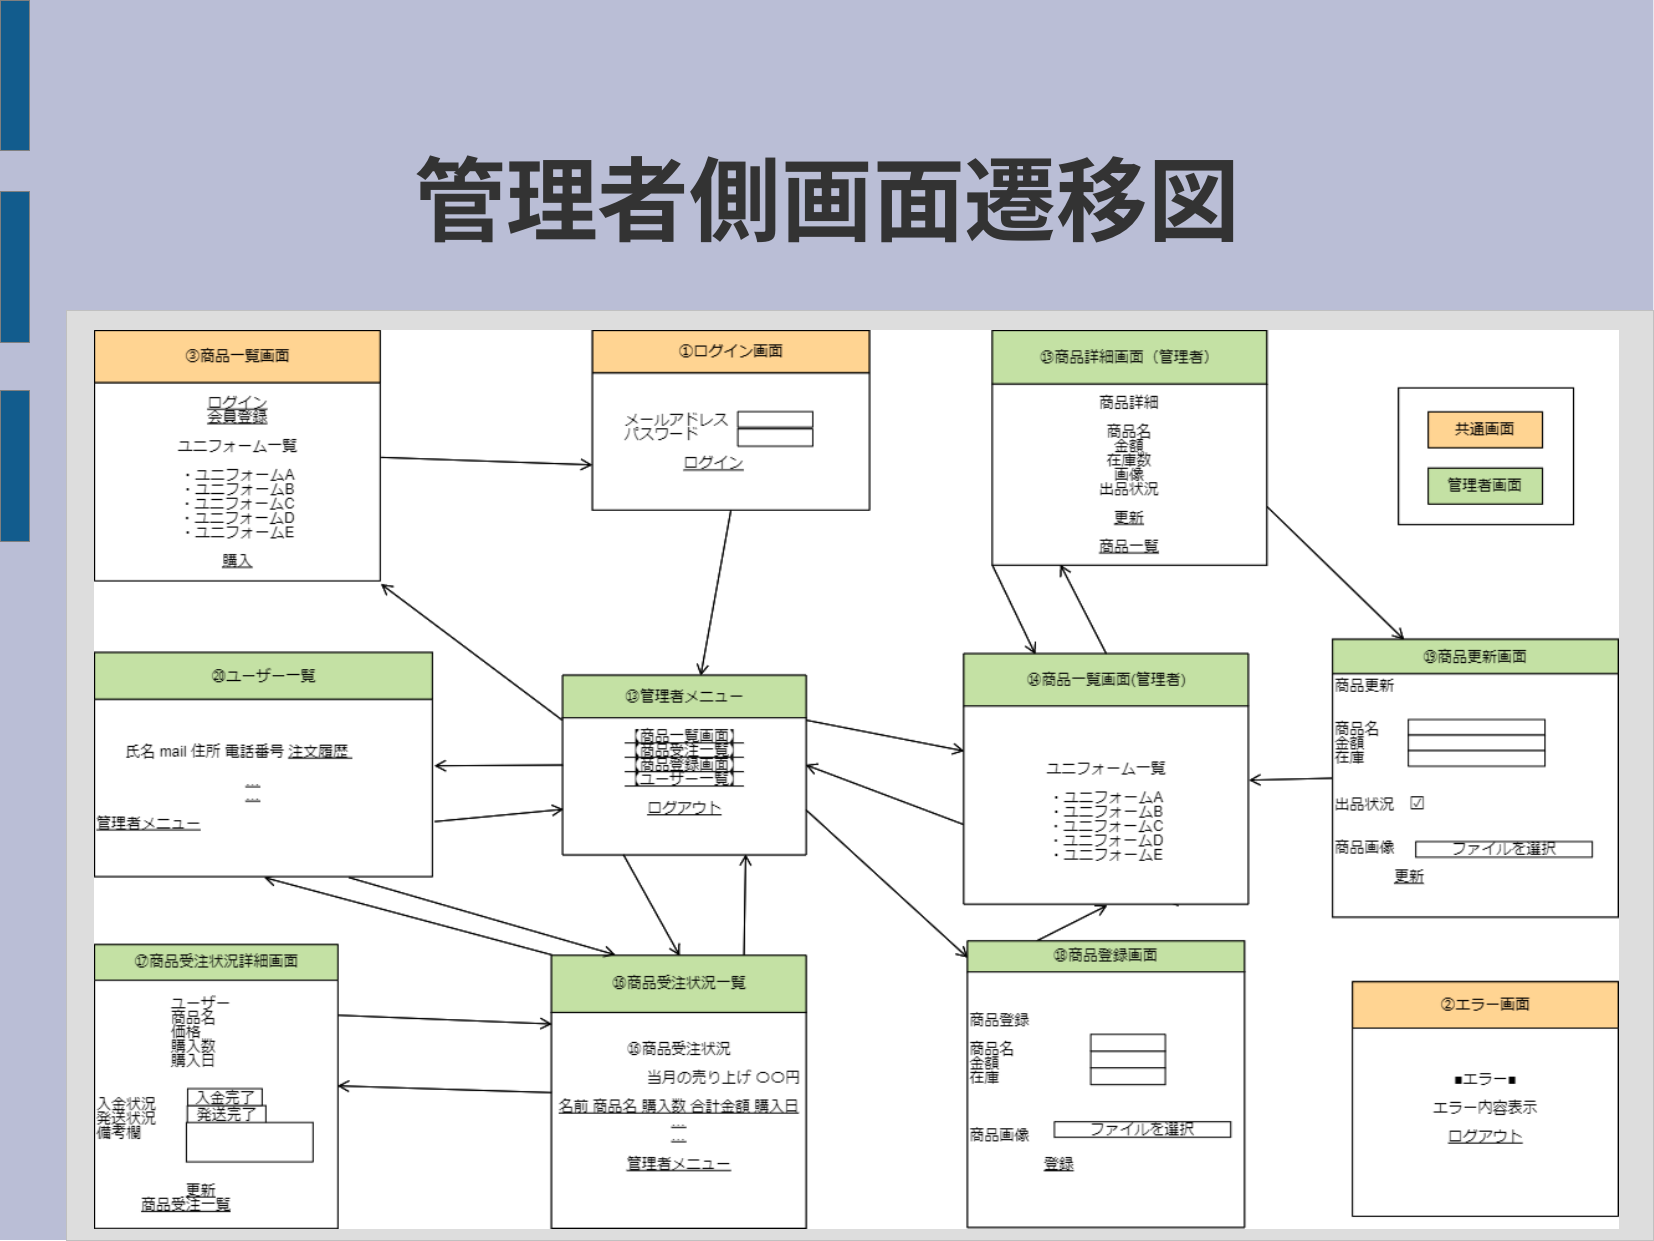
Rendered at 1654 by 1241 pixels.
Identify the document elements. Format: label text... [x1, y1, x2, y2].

picture [94, 330, 1619, 1229]
title 管理者側画面遷移図 [121, 91, 1534, 299]
